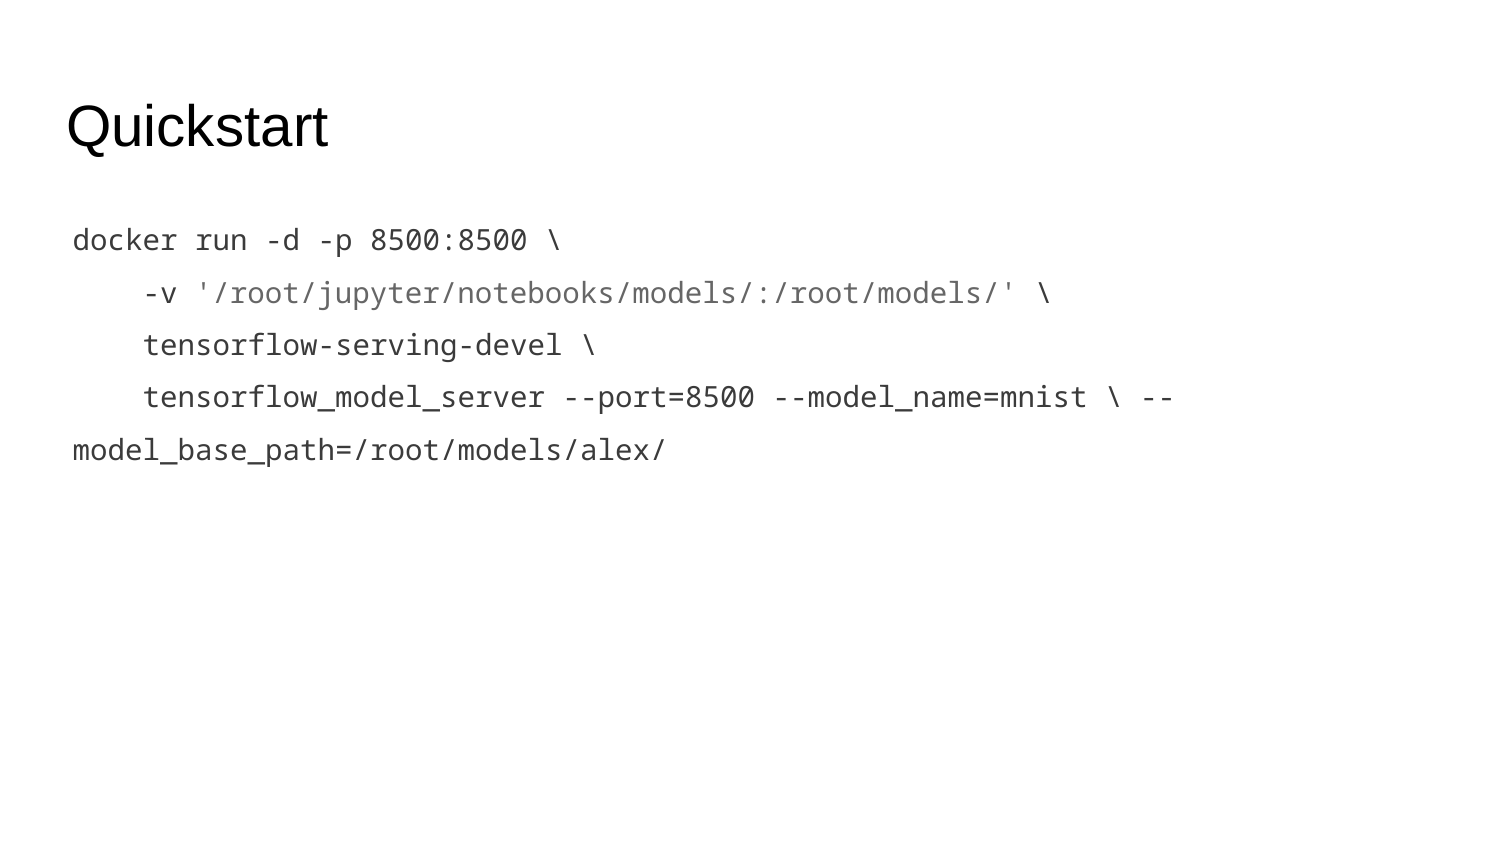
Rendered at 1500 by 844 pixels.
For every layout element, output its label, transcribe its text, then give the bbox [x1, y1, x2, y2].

title Quickstart [51, 72, 1449, 167]
list docker run -d -p 8500:8500 \ -v '/root/jupyter/notebooks/models/:/root/models/' \ tensorflow-serving-devel \ tensorflow_model_server --port=8500 --model_name=mnist \ --model_base_path=/root/models/alex/ [51, 189, 1449, 750]
